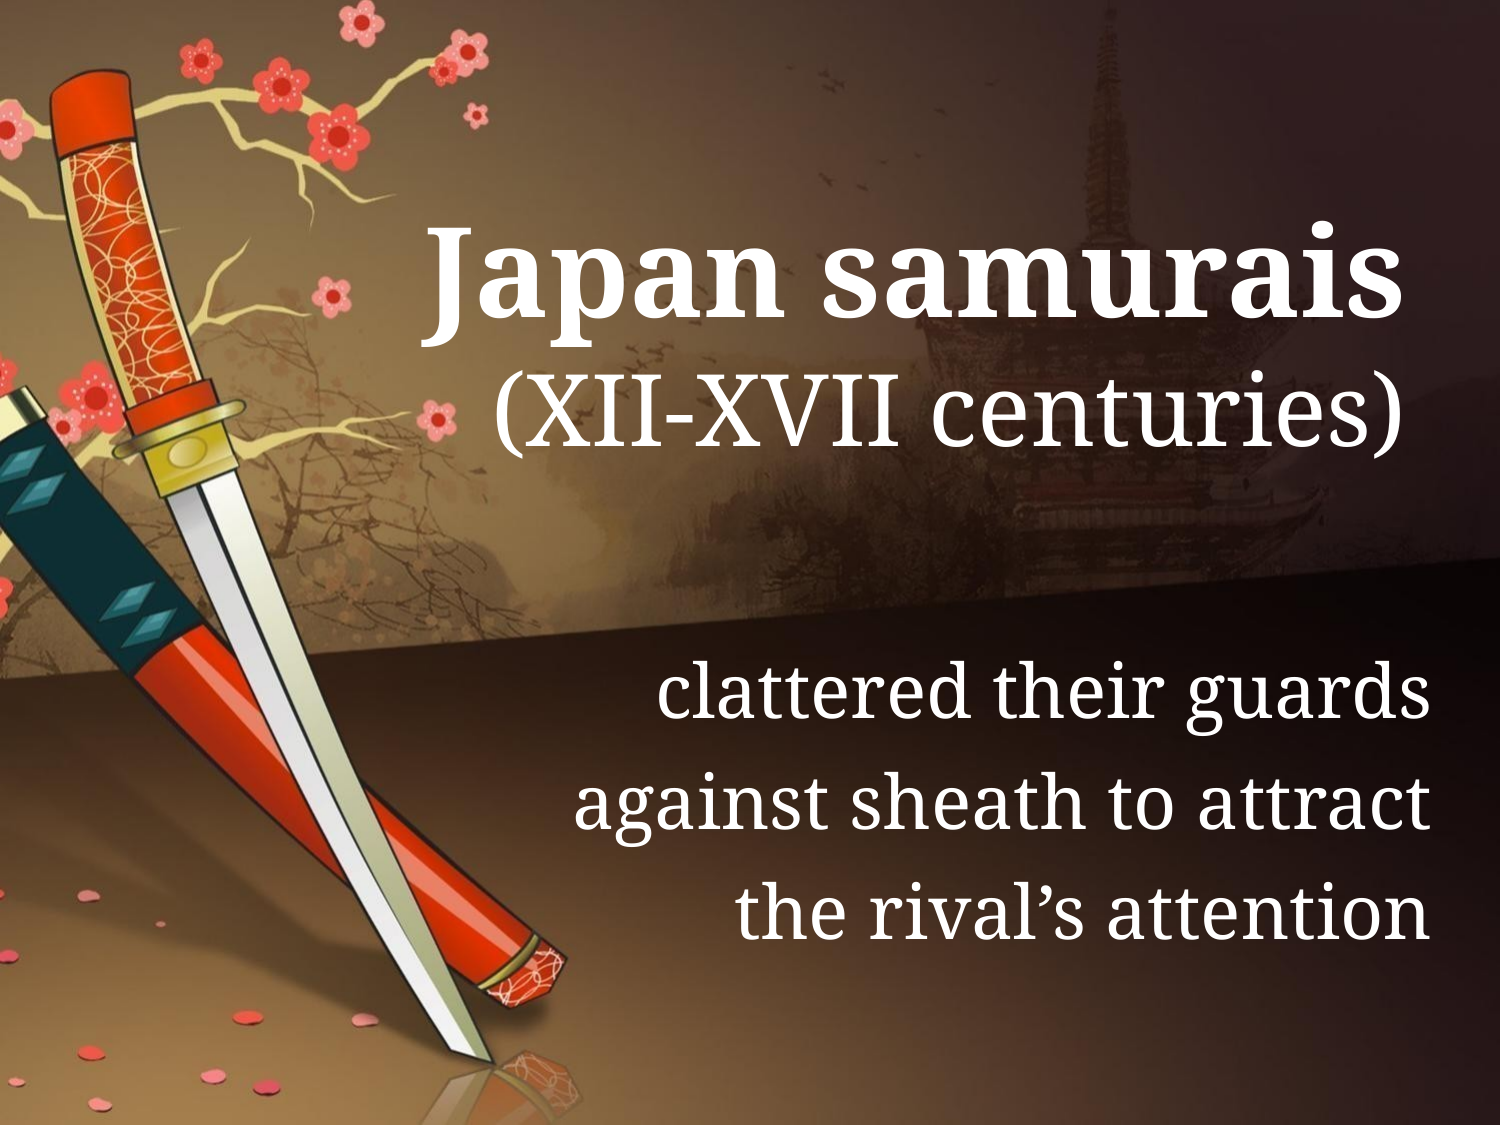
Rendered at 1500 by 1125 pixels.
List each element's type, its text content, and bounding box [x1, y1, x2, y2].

list clattered their guards against sheath to attract the rival’s attention [477, 637, 1448, 971]
title Japan samurais (XII-XVII centuries) [289, 195, 1423, 479]
picture [0, 0, 1500, 1125]
